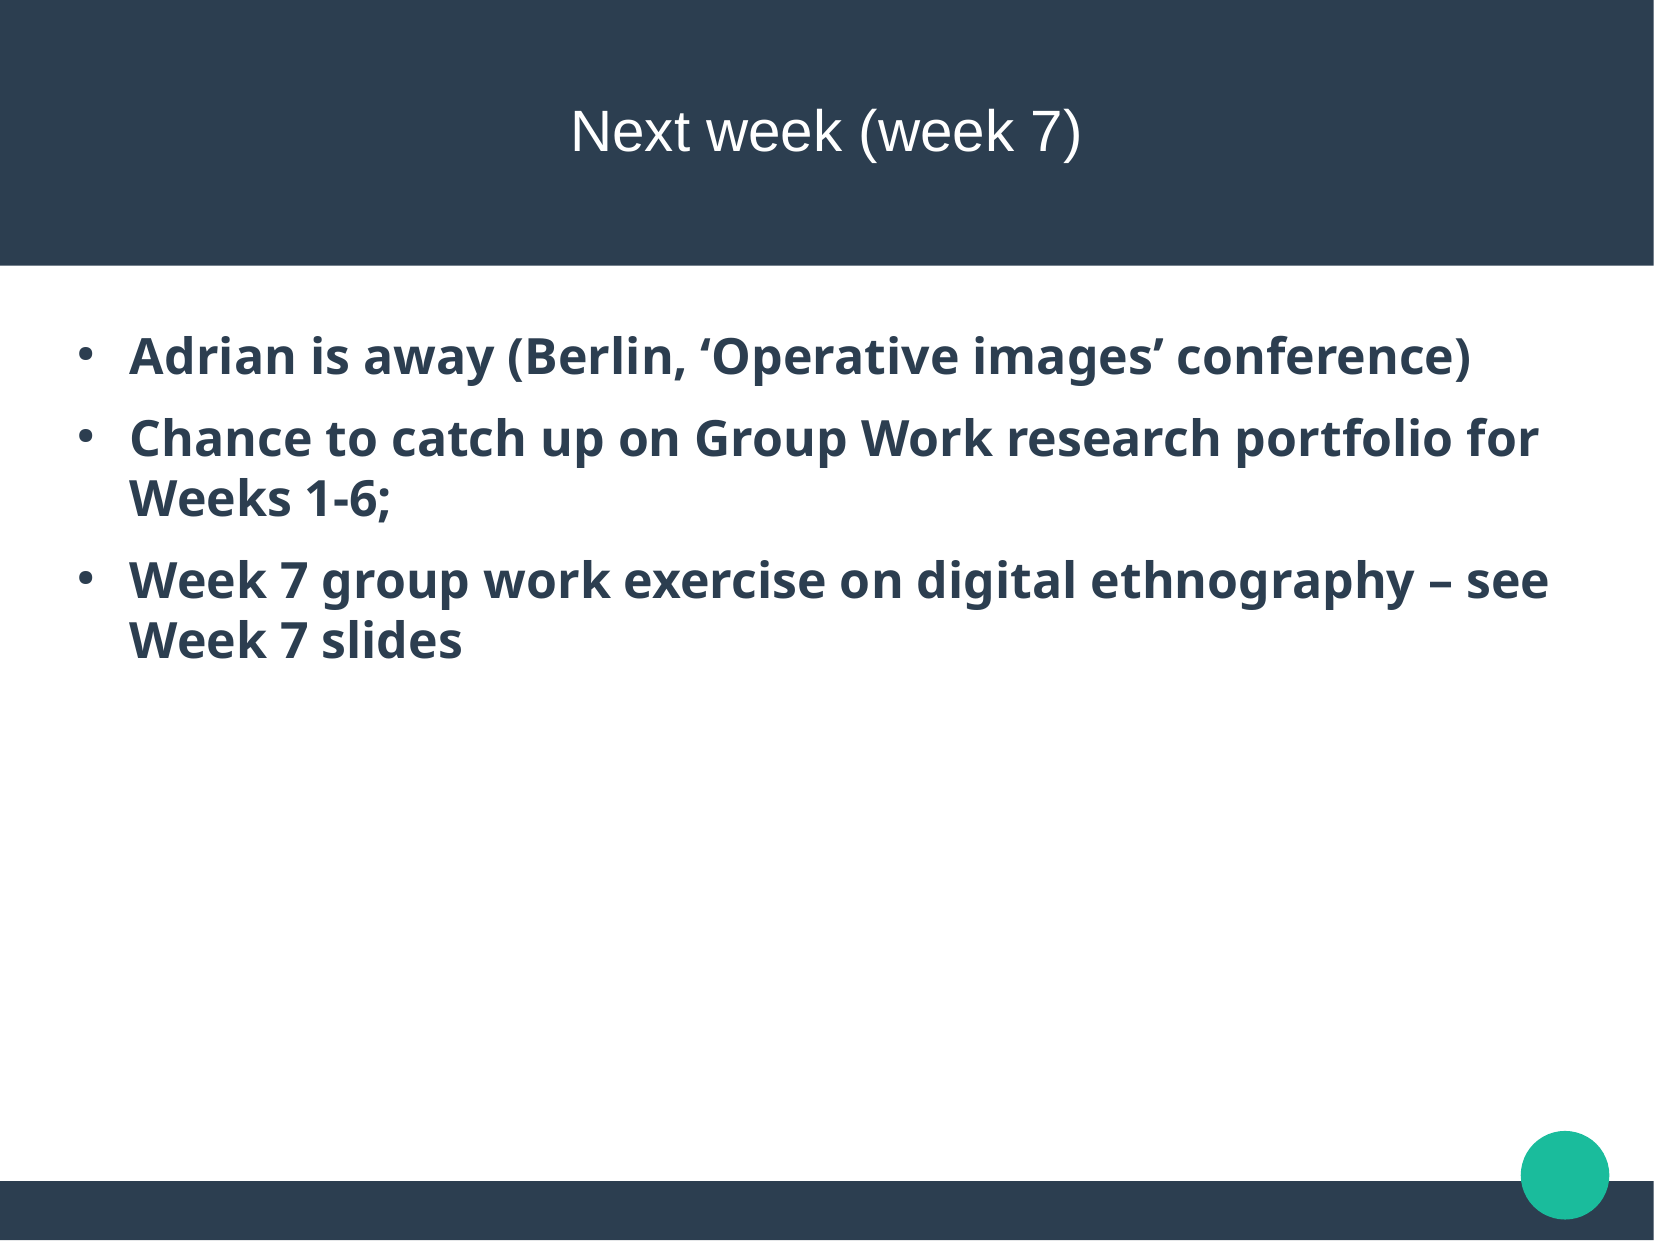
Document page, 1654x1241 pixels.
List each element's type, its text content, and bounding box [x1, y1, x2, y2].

title Next week (week 7) [59, 49, 1595, 207]
list Adrian is away (Berlin, ‘Operative images’ conference) Chance to catch up on Group Work research portfolio for Weeks 1-6; Week 7 group work exercise on digital ethnography – see Week 7 slides [59, 324, 1595, 1152]
